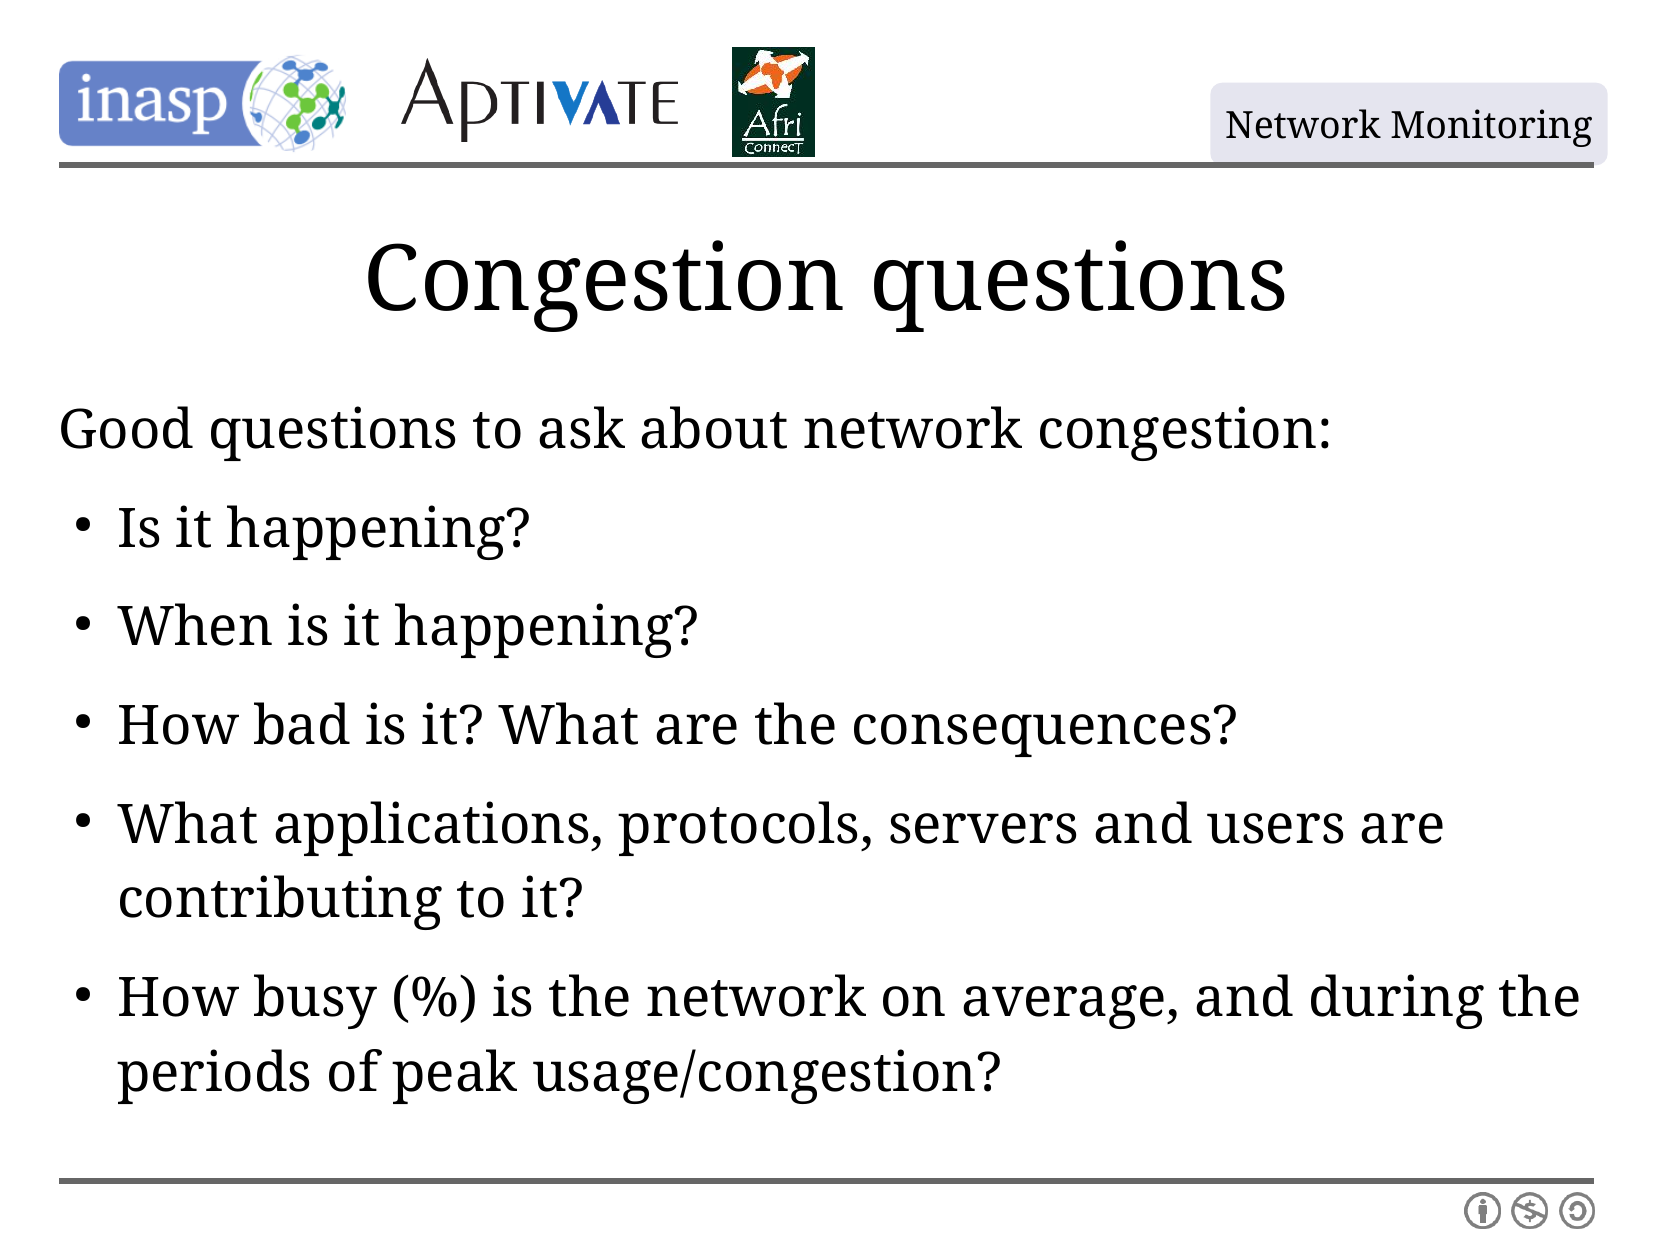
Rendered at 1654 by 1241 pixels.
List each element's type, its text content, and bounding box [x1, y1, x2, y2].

picture [59, 47, 355, 160]
list Good questions to ask about network congestion: Is it happening? When is it happening? How bad is it? What are the consequences? What applications, protocols, servers and users are contributing to it? How busy (%) is the network on average, and during the periods of peak usage/congestion? [59, 389, 1595, 1109]
picture [732, 47, 815, 157]
picture [1559, 1192, 1595, 1229]
picture [1511, 1192, 1548, 1229]
picture [401, 58, 678, 142]
title Congestion questions [59, 212, 1595, 343]
picture [1464, 1192, 1501, 1229]
